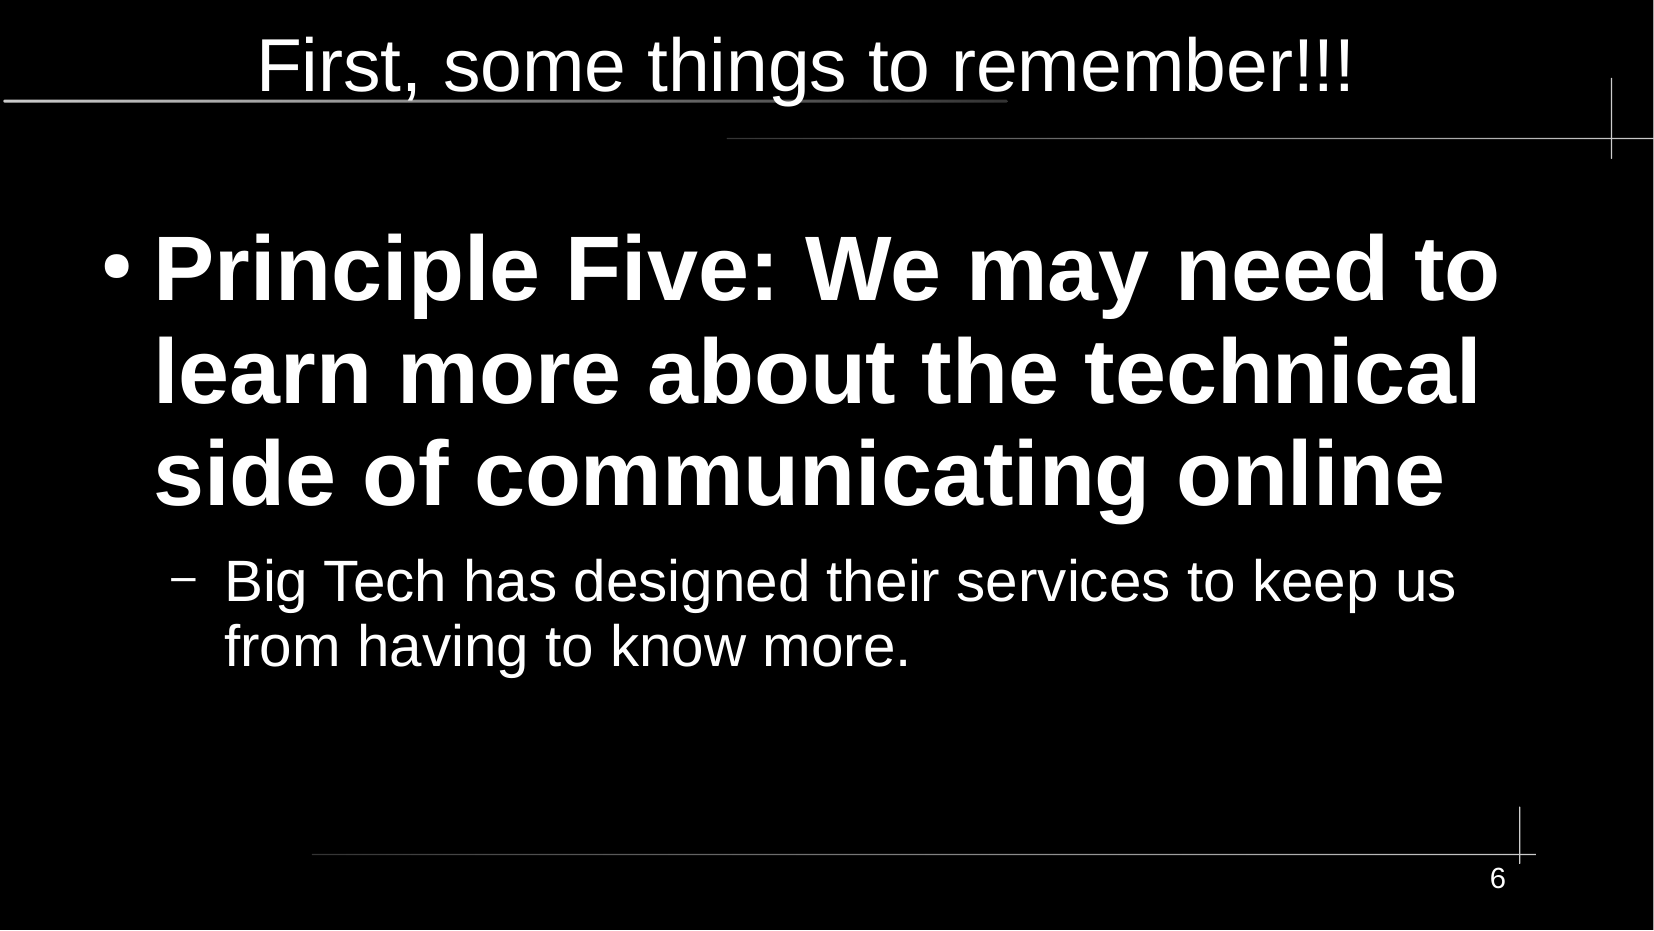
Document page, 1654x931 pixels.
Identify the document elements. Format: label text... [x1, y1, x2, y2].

list Principle Five: We may need to learn more about the technical side of communicating online Big Tech has designed their services to keep us from having to know more. [82, 217, 1571, 758]
title First, some things to remember!!! [23, 11, 1589, 119]
